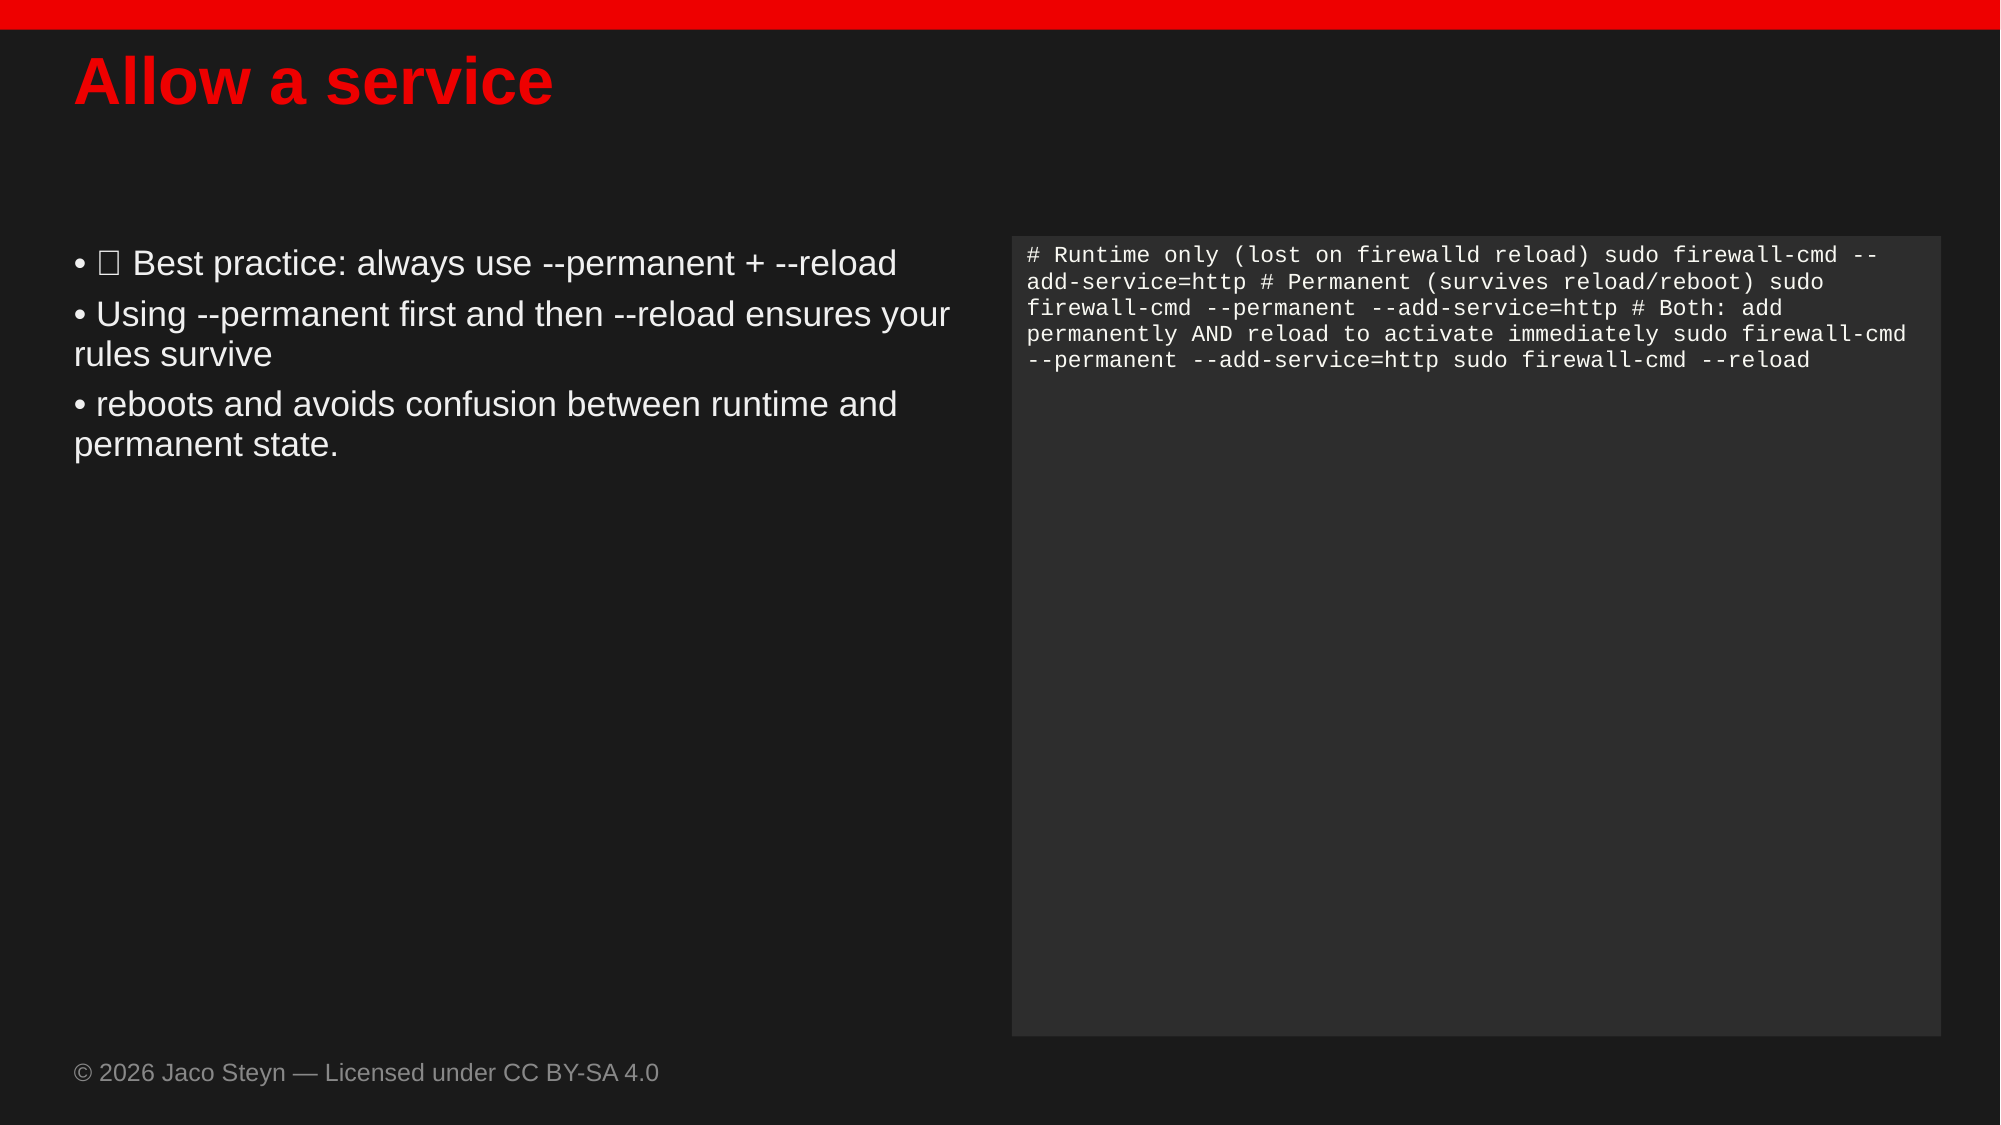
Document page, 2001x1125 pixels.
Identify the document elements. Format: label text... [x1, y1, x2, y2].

text_box © 2026 Jaco Steyn — Licensed under CC BY-SA 4.0 [59, 1051, 1942, 1093]
text_box Allow a service [59, 36, 1942, 208]
text_box # Runtime only (lost on firewalld reload) sudo firewall-cmd --add-service=http # Permanent (survives reload/reboot) sudo firewall-cmd --permanent --add-service=http # Both: add permanently AND reload to activate immediately sudo firewall-cmd --permanent --add-service=http sudo firewall-cmd --reload [1011, 236, 1942, 1037]
text_box [0, 0, 2001, 30]
text_box • 💡 Best practice: always use --permanent + --reload • Using --permanent first and then --reload ensures your rules survive • reboots and avoids confusion between runtime and permanent state. [59, 236, 989, 1037]
